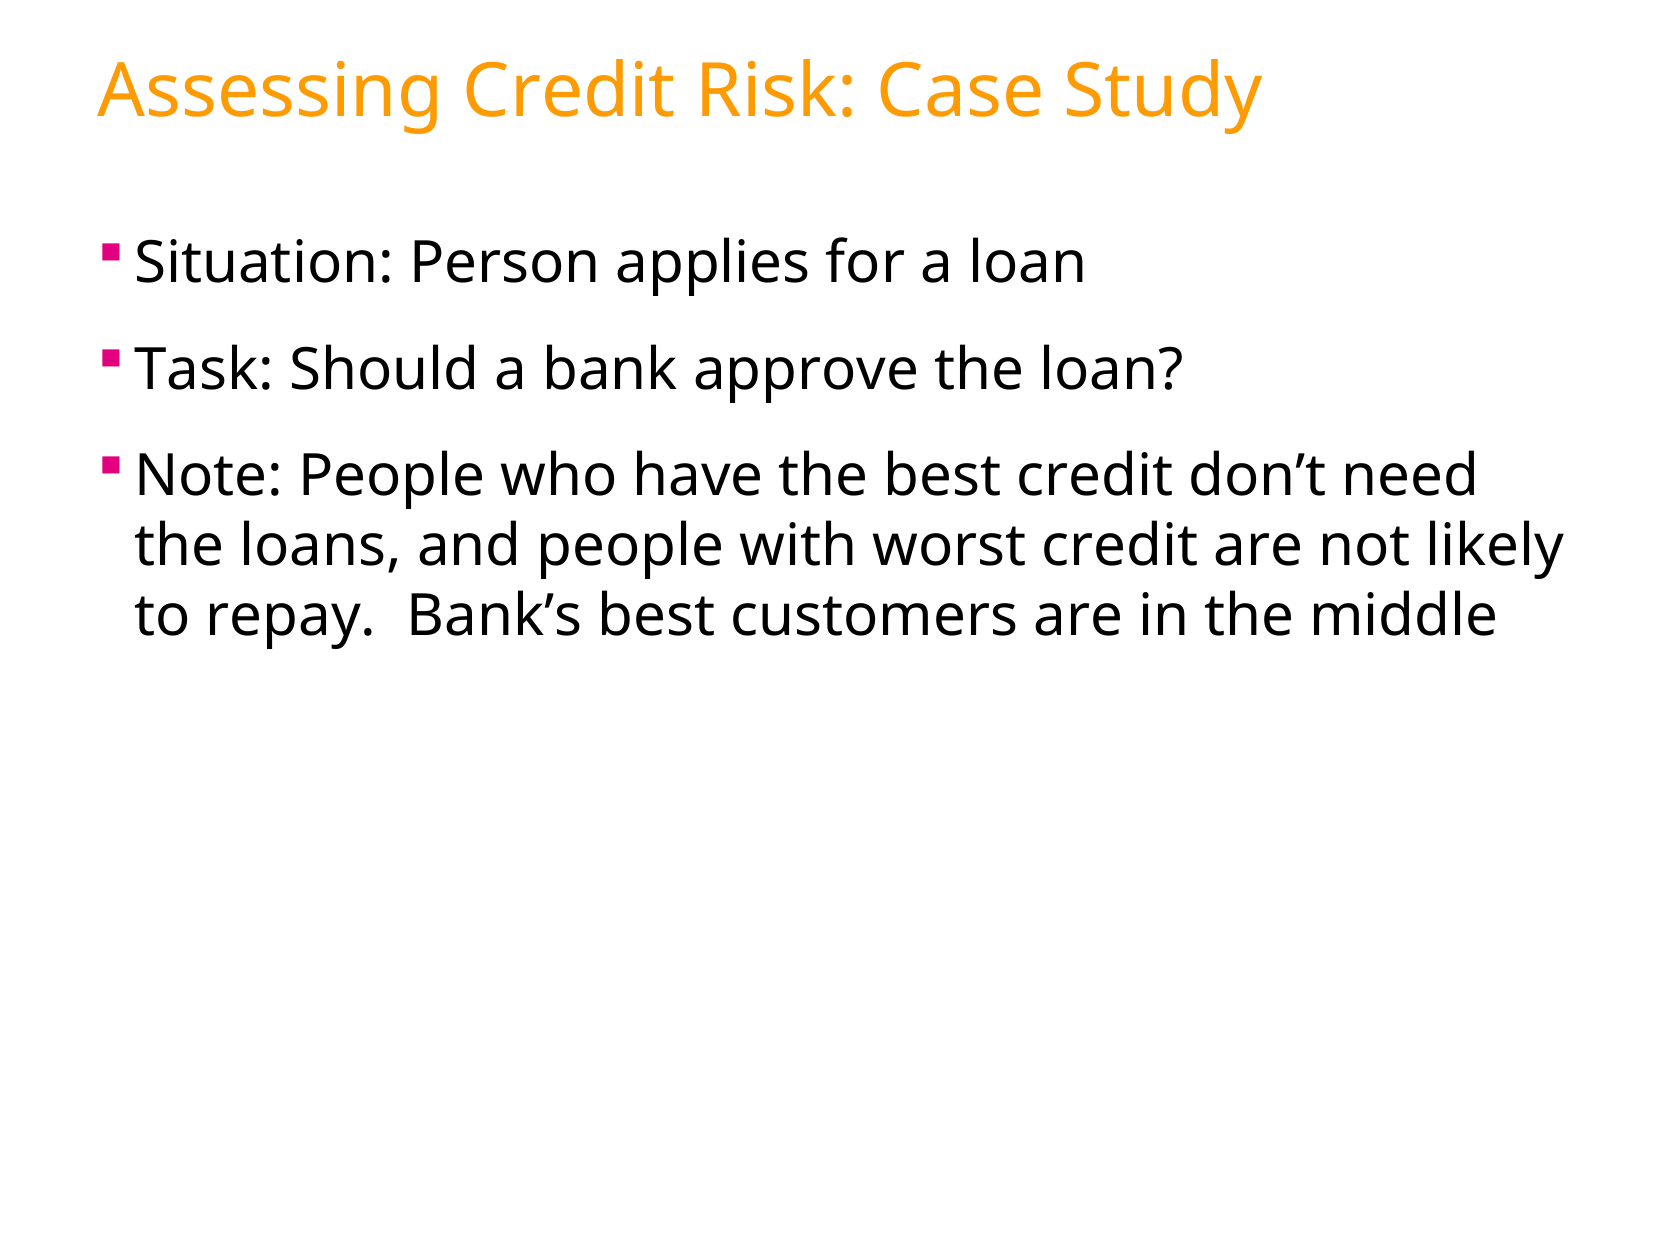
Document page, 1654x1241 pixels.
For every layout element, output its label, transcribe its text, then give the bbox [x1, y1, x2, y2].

list Situation: Person applies for a loan Task: Should a bank approve the loan? Note: People who have the best credit don’t need the loans, and people with worst credit are not likely to repay. Bank’s best customers are in the middle [82, 216, 1585, 858]
title Assessing Credit Risk: Case Study [82, 31, 1585, 156]
